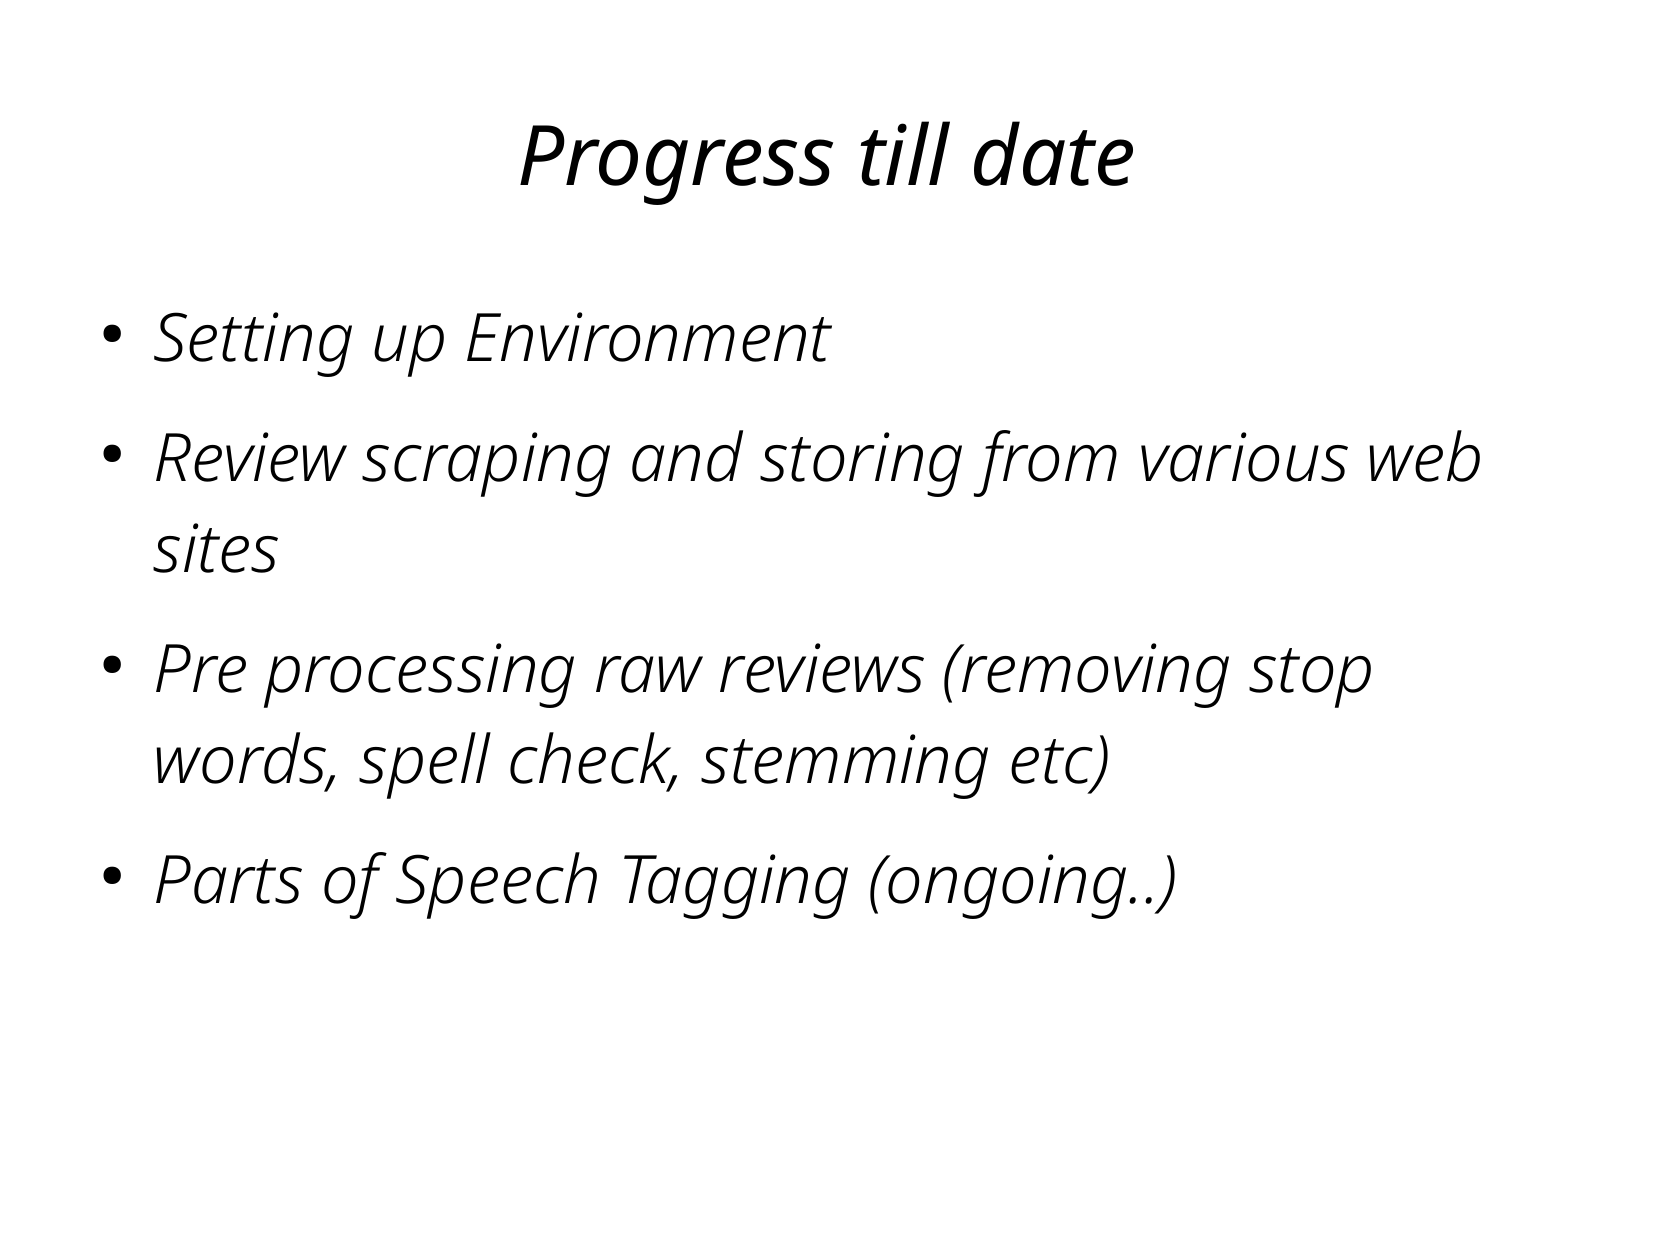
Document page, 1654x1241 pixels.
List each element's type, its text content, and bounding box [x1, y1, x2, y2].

title Progress till date [82, 49, 1571, 257]
list Setting up Environment Review scraping and storing from various web sites Pre processing raw reviews (removing stop words, spell check, stemming etc) Parts of Speech Tagging (ongoing..) [82, 290, 1571, 1010]
